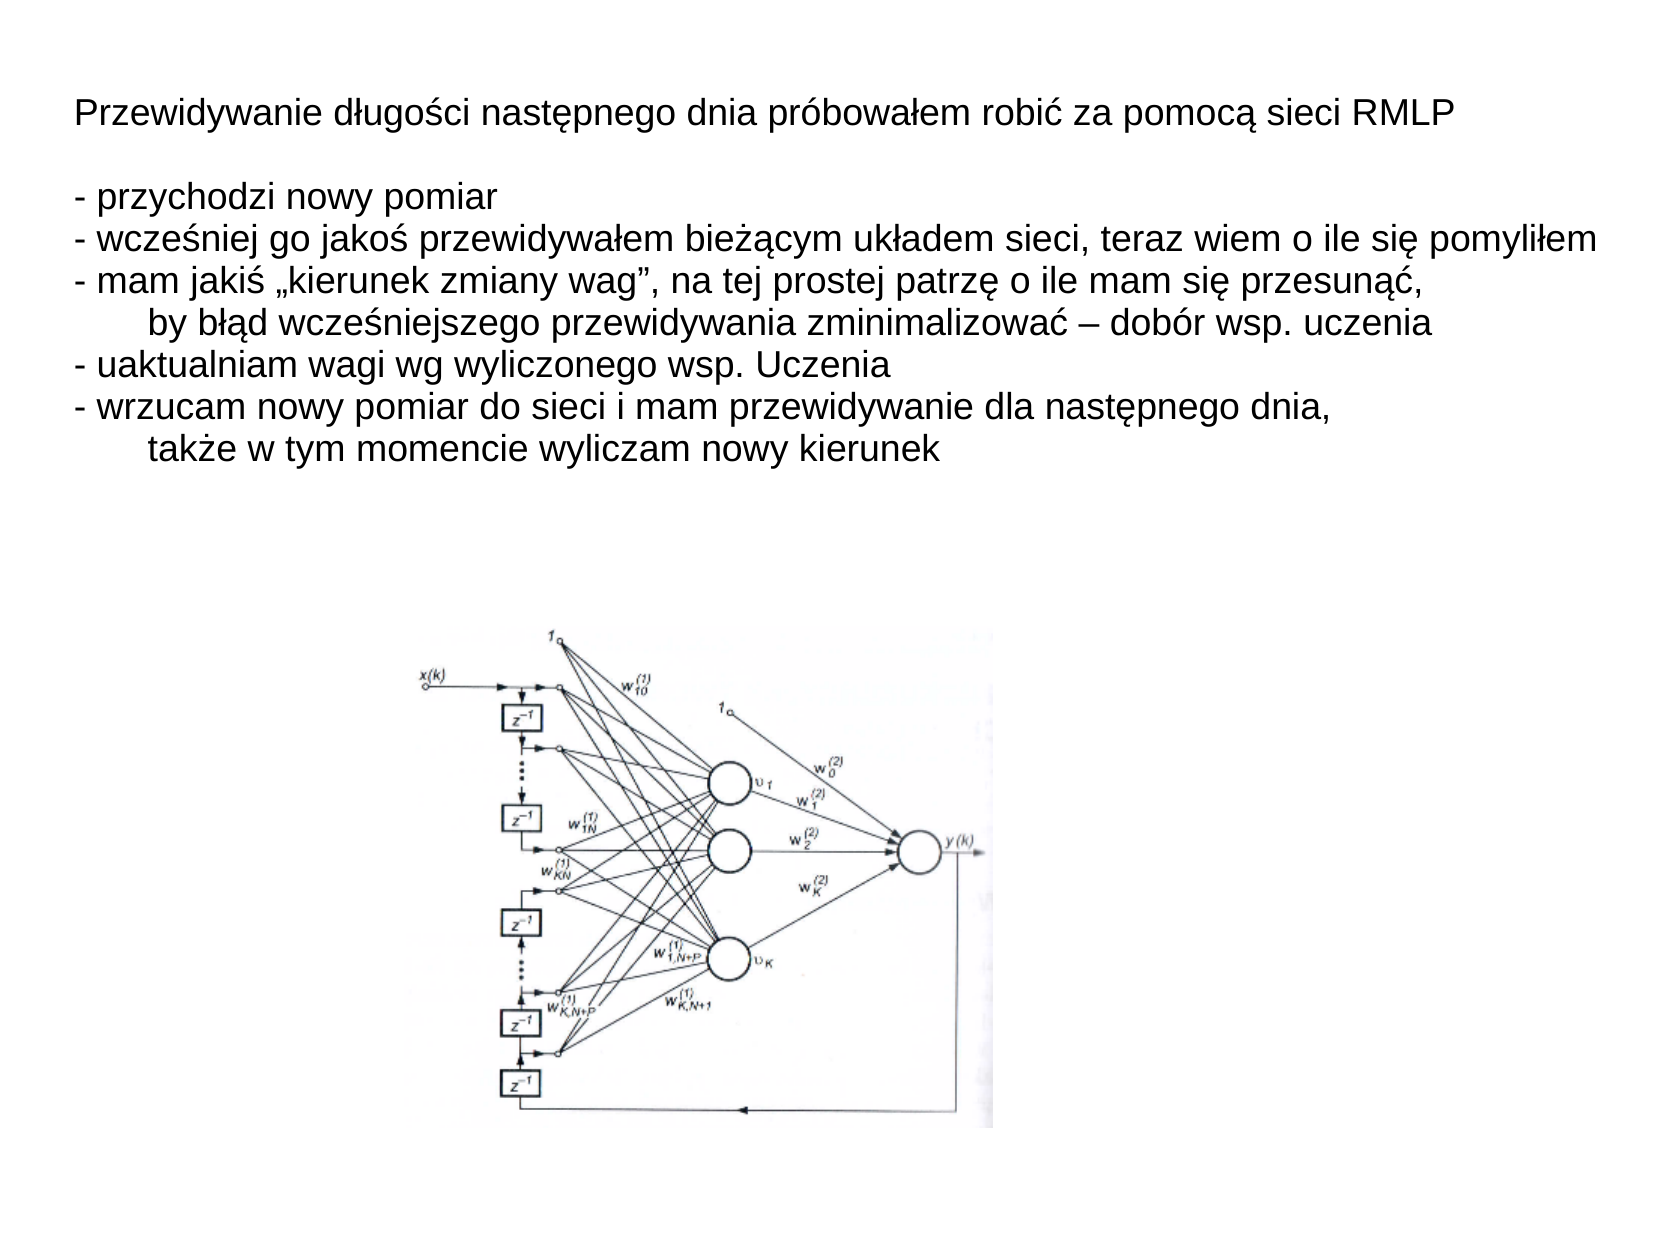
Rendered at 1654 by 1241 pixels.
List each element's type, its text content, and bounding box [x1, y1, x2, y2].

picture [404, 626, 993, 1128]
text_box Przewidywanie długości następnego dnia próbowałem robić za pomocą sieci RMLP - przychodzi nowy pomiar - wcześniej go jakoś przewidywałem bieżącym układem sieci, teraz wiem o ile się pomyliłem - mam jakiś „kierunek zmiany wag”, na tej prostej patrzę o ile mam się przesunąć, by błąd wcześniejszego przewidywania zminimalizować – dobór wsp. uczenia - uaktualniam wagi wg wyliczonego wsp. Uczenia - wrzucam nowy pomiar do sieci i mam przewidywanie dla następnego dnia, także w tym momencie wyliczam nowy kierunek [59, 84, 1613, 520]
